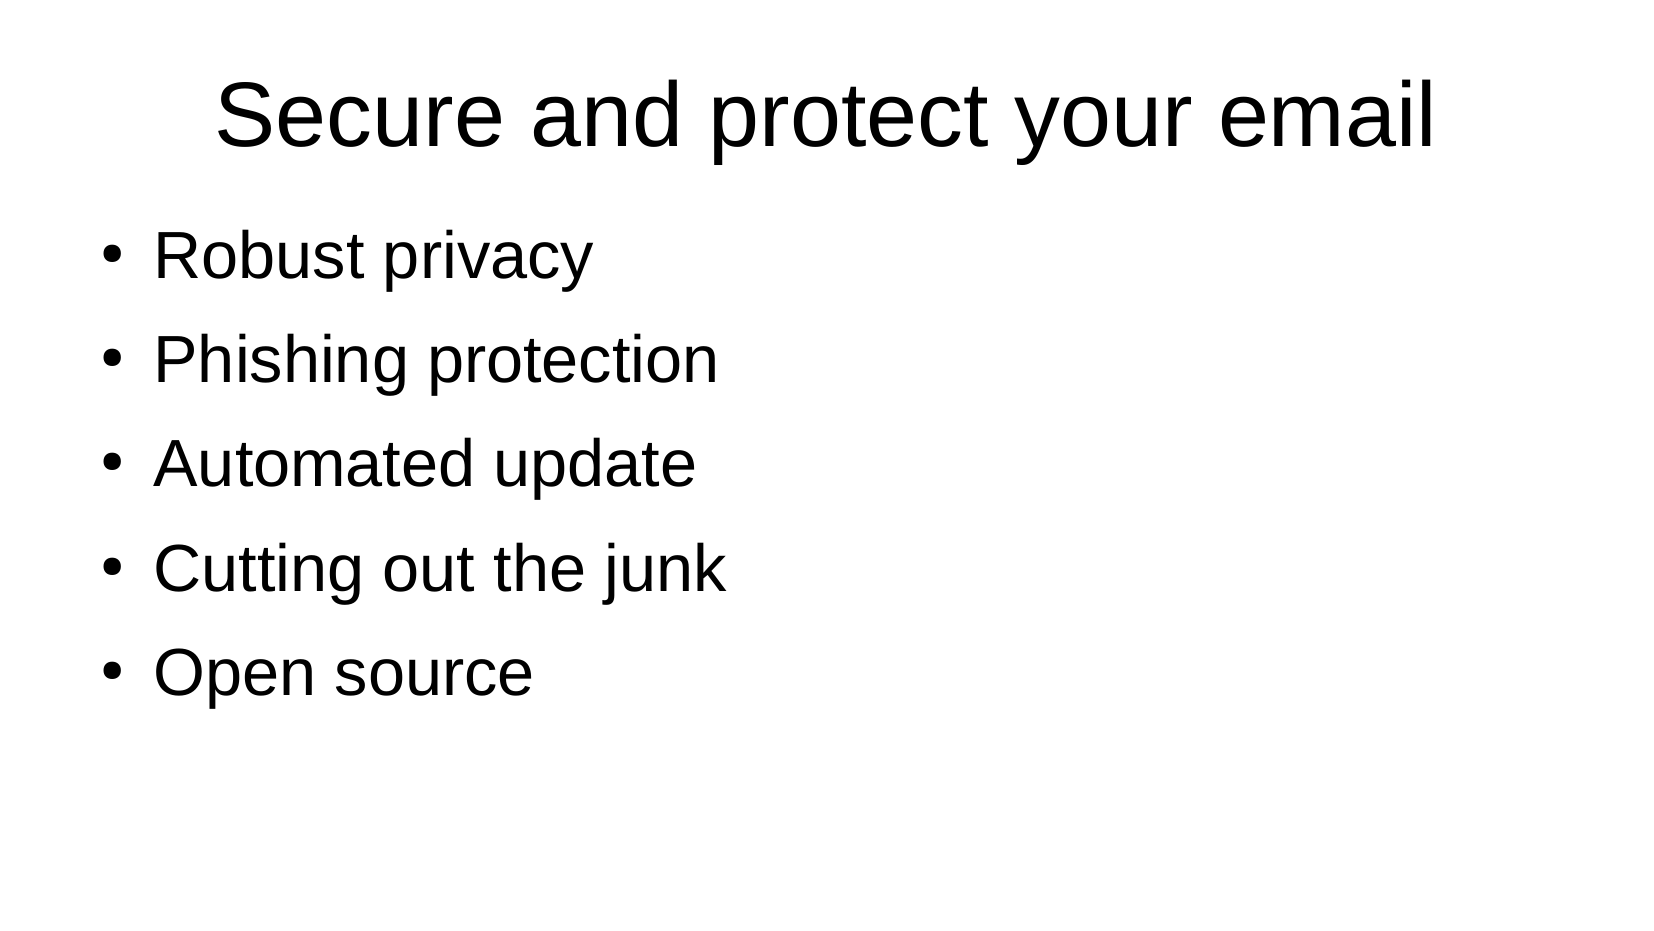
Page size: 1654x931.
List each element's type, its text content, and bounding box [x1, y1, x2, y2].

list Robust privacy Phishing protection Automated update Cutting out the junk Open source [82, 217, 1571, 758]
title Secure and protect your email [82, 37, 1571, 193]
